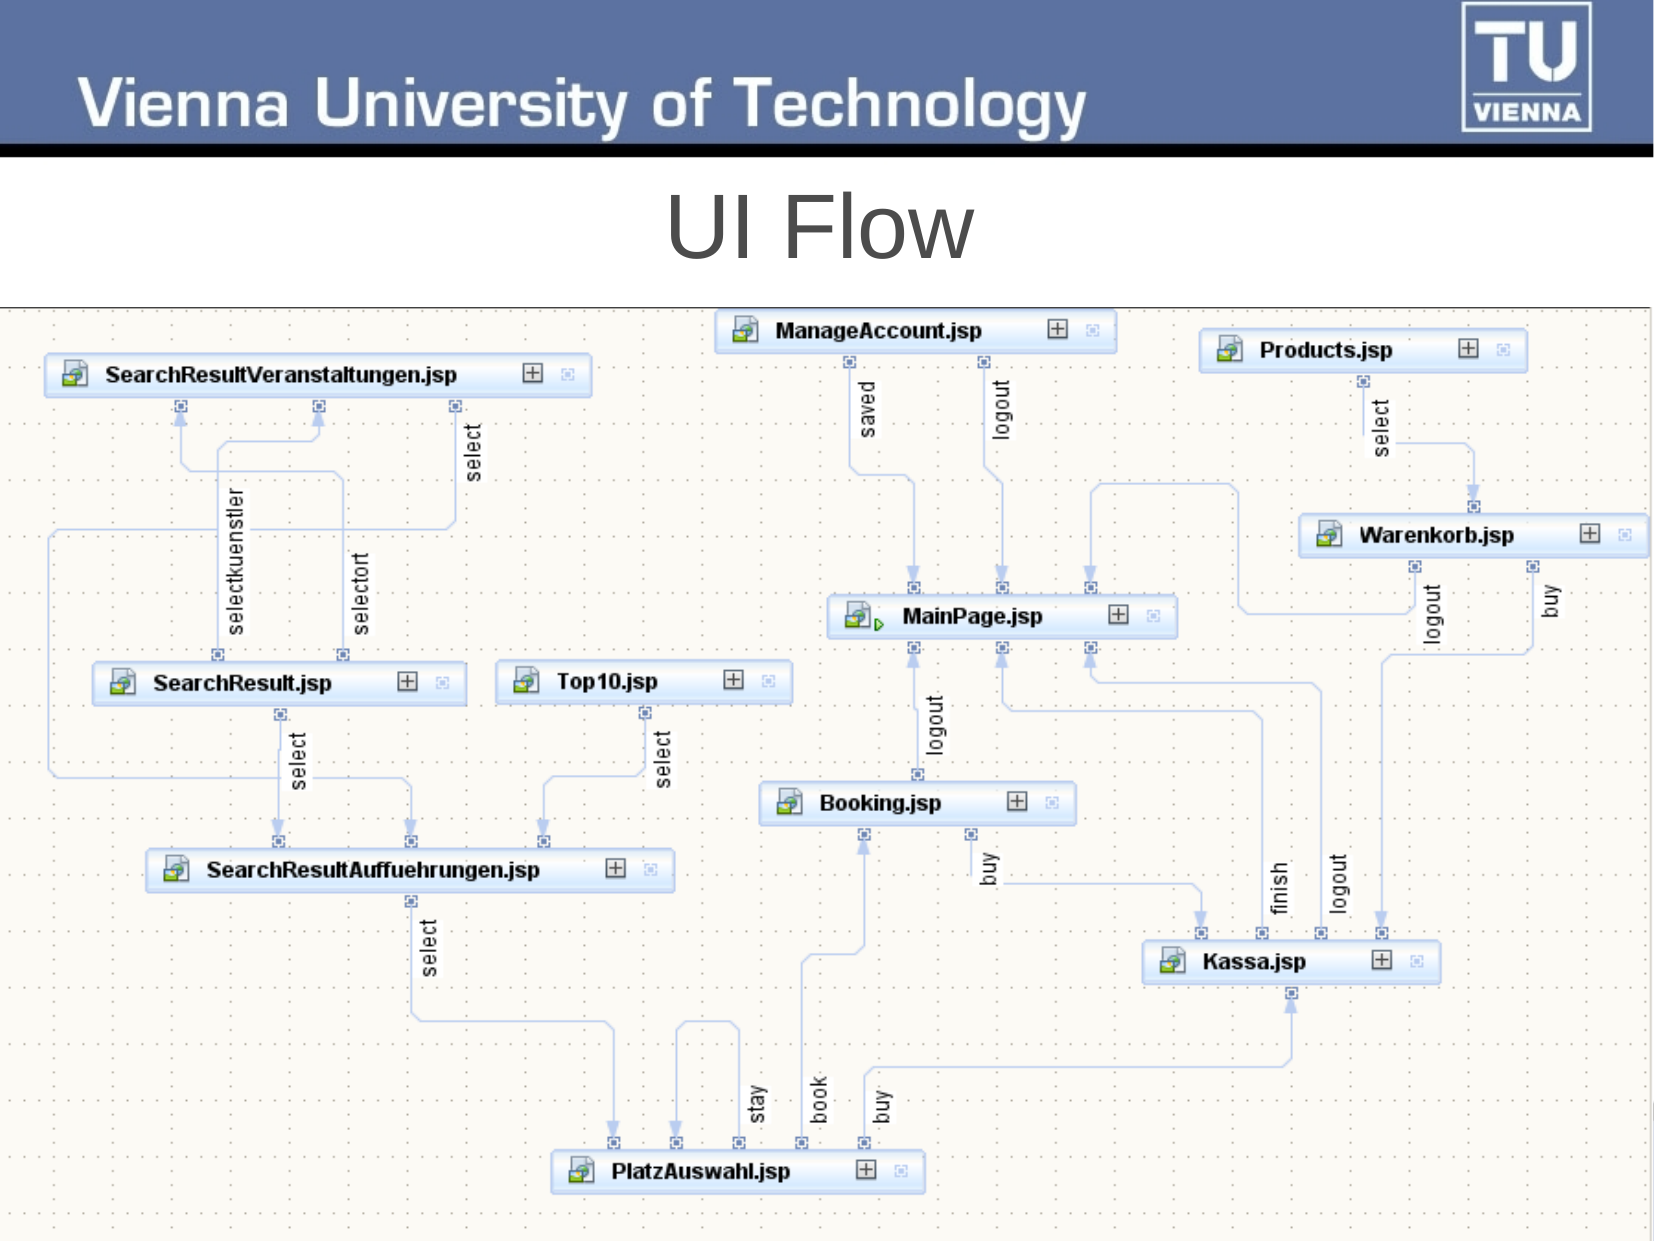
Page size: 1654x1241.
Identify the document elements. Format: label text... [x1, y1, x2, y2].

title UI Flow [113, 144, 1526, 307]
picture [0, 0, 1654, 1241]
